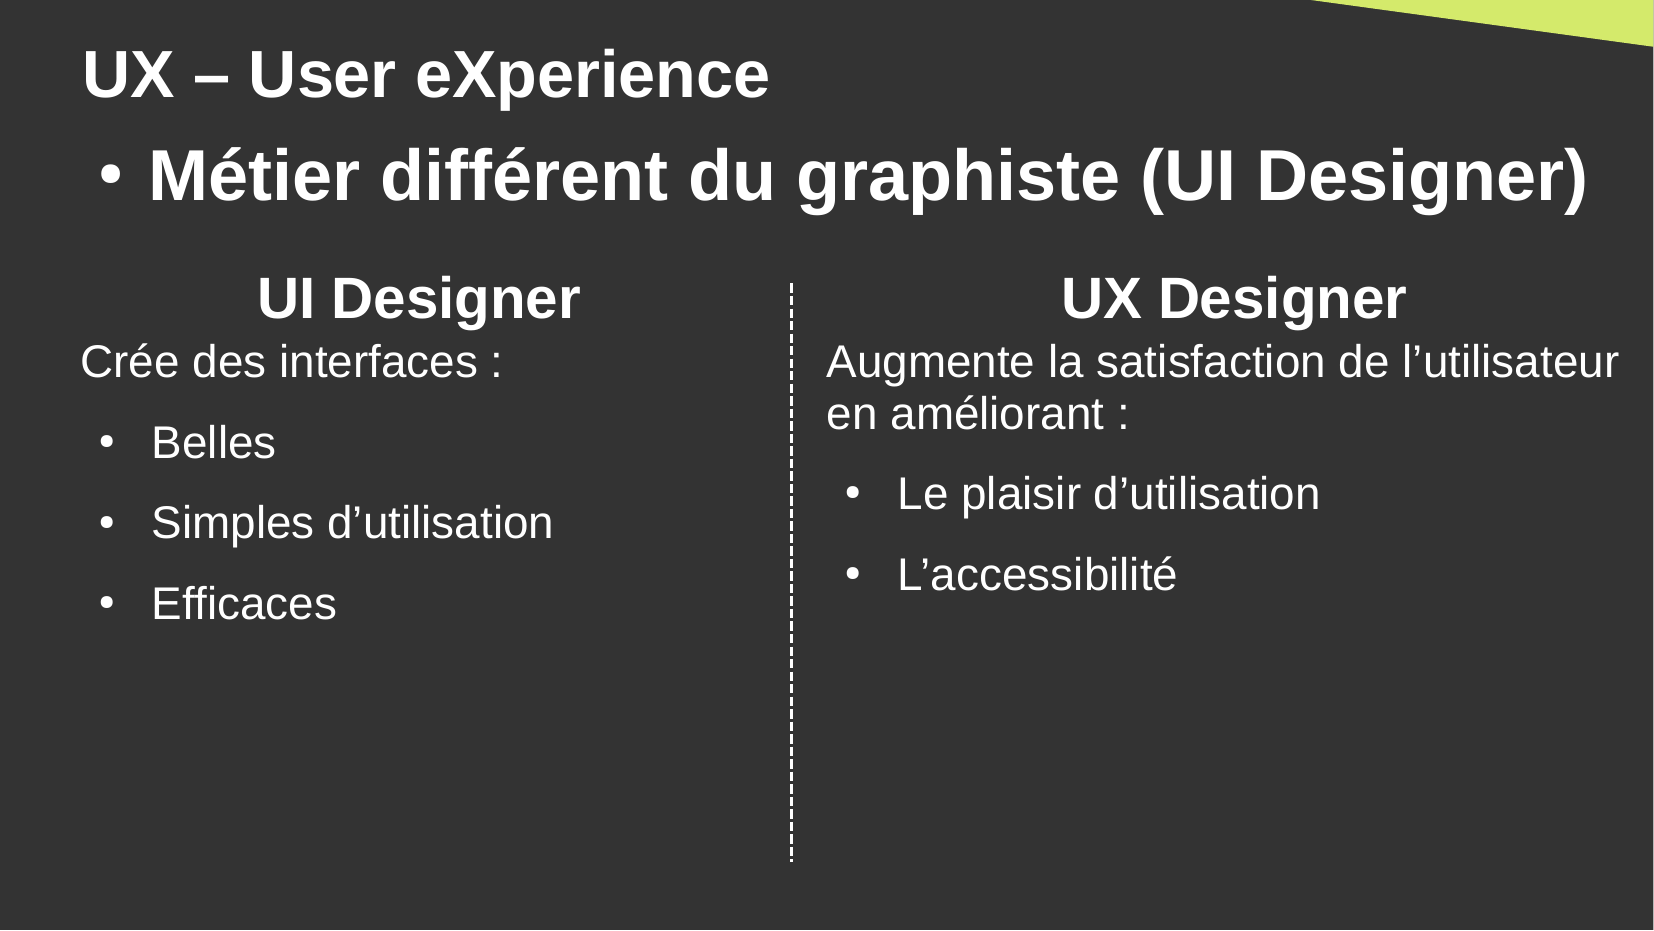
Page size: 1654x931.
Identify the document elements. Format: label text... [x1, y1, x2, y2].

list Crée des interfaces : Belles Simples d’utilisation Efficaces [80, 336, 768, 733]
text_box [1310, 0, 1654, 47]
title UI Designer [70, 265, 768, 343]
list Augmente la satisfaction de l’utilisateur en améliorant : Le plaisir d’utilisation L’accessibilité [826, 336, 1654, 733]
title UX Designer [885, 265, 1583, 336]
title UX – User eXperience [82, 37, 1571, 114]
list Métier différent du graphiste (UI Designer) [80, 135, 1620, 225]
